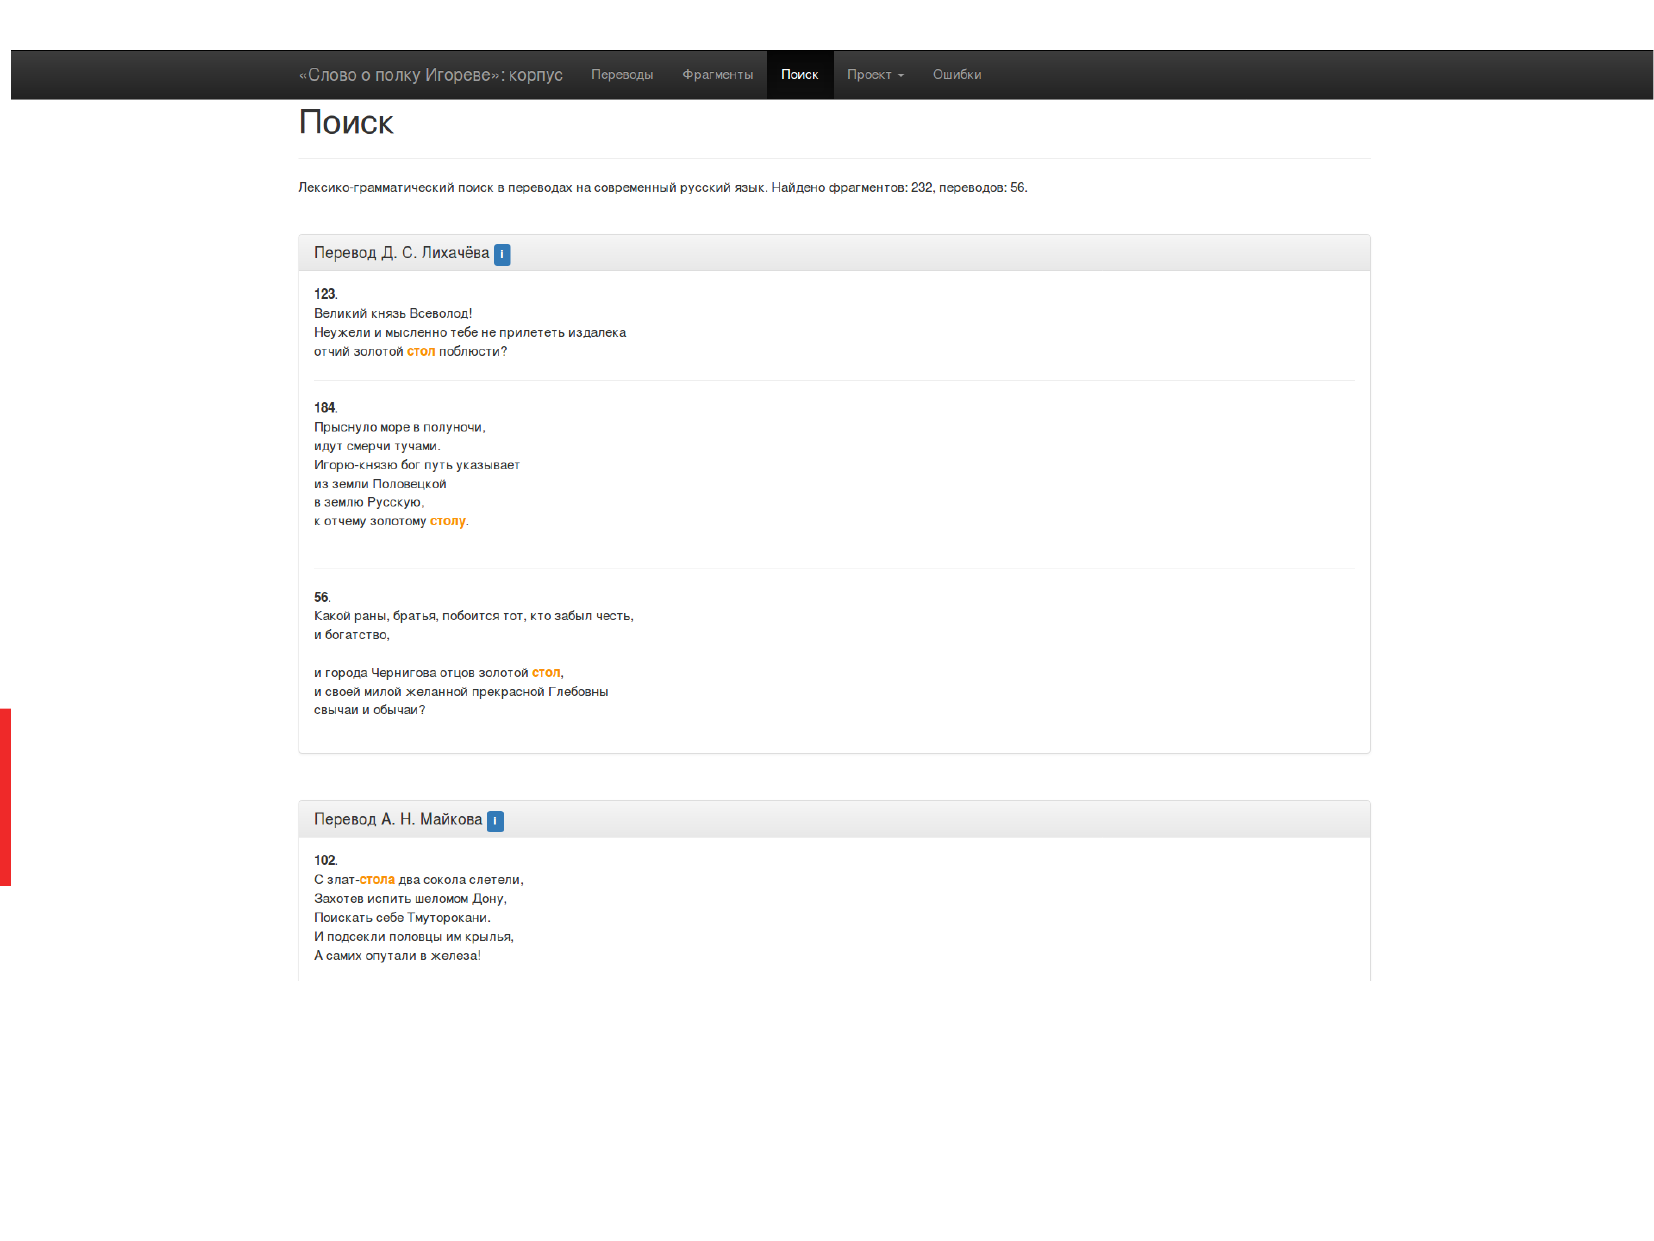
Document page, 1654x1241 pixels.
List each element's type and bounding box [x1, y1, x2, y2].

picture [11, 50, 1654, 981]
